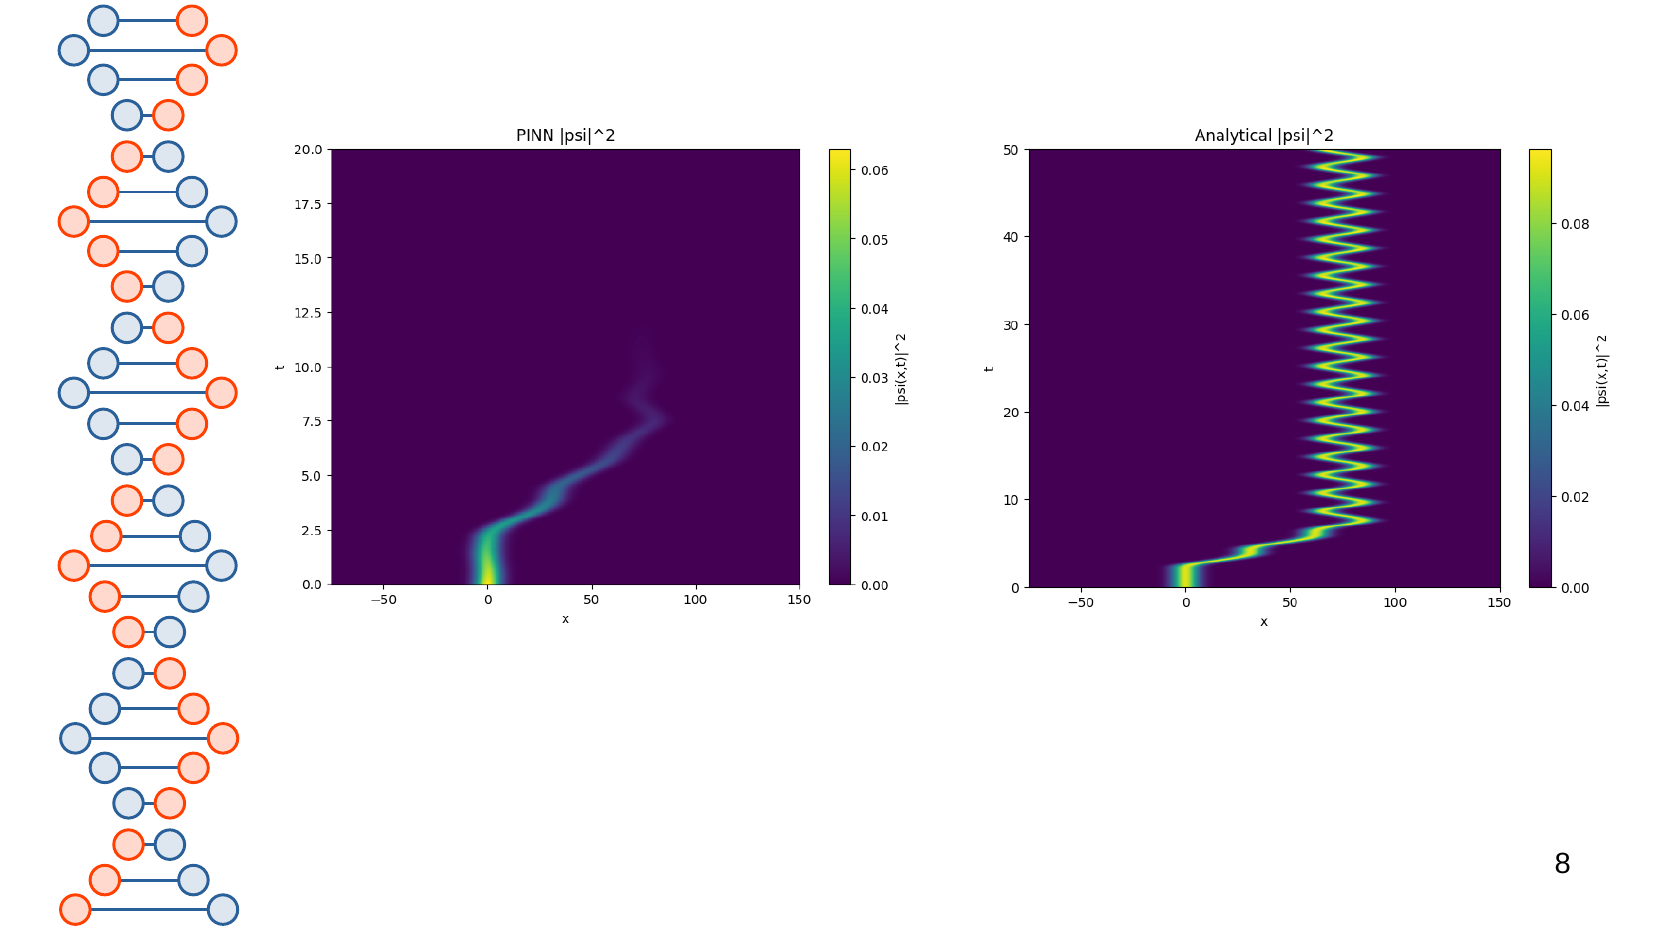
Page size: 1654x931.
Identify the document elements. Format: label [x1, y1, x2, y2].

picture [265, 118, 916, 634]
picture [974, 118, 1617, 637]
